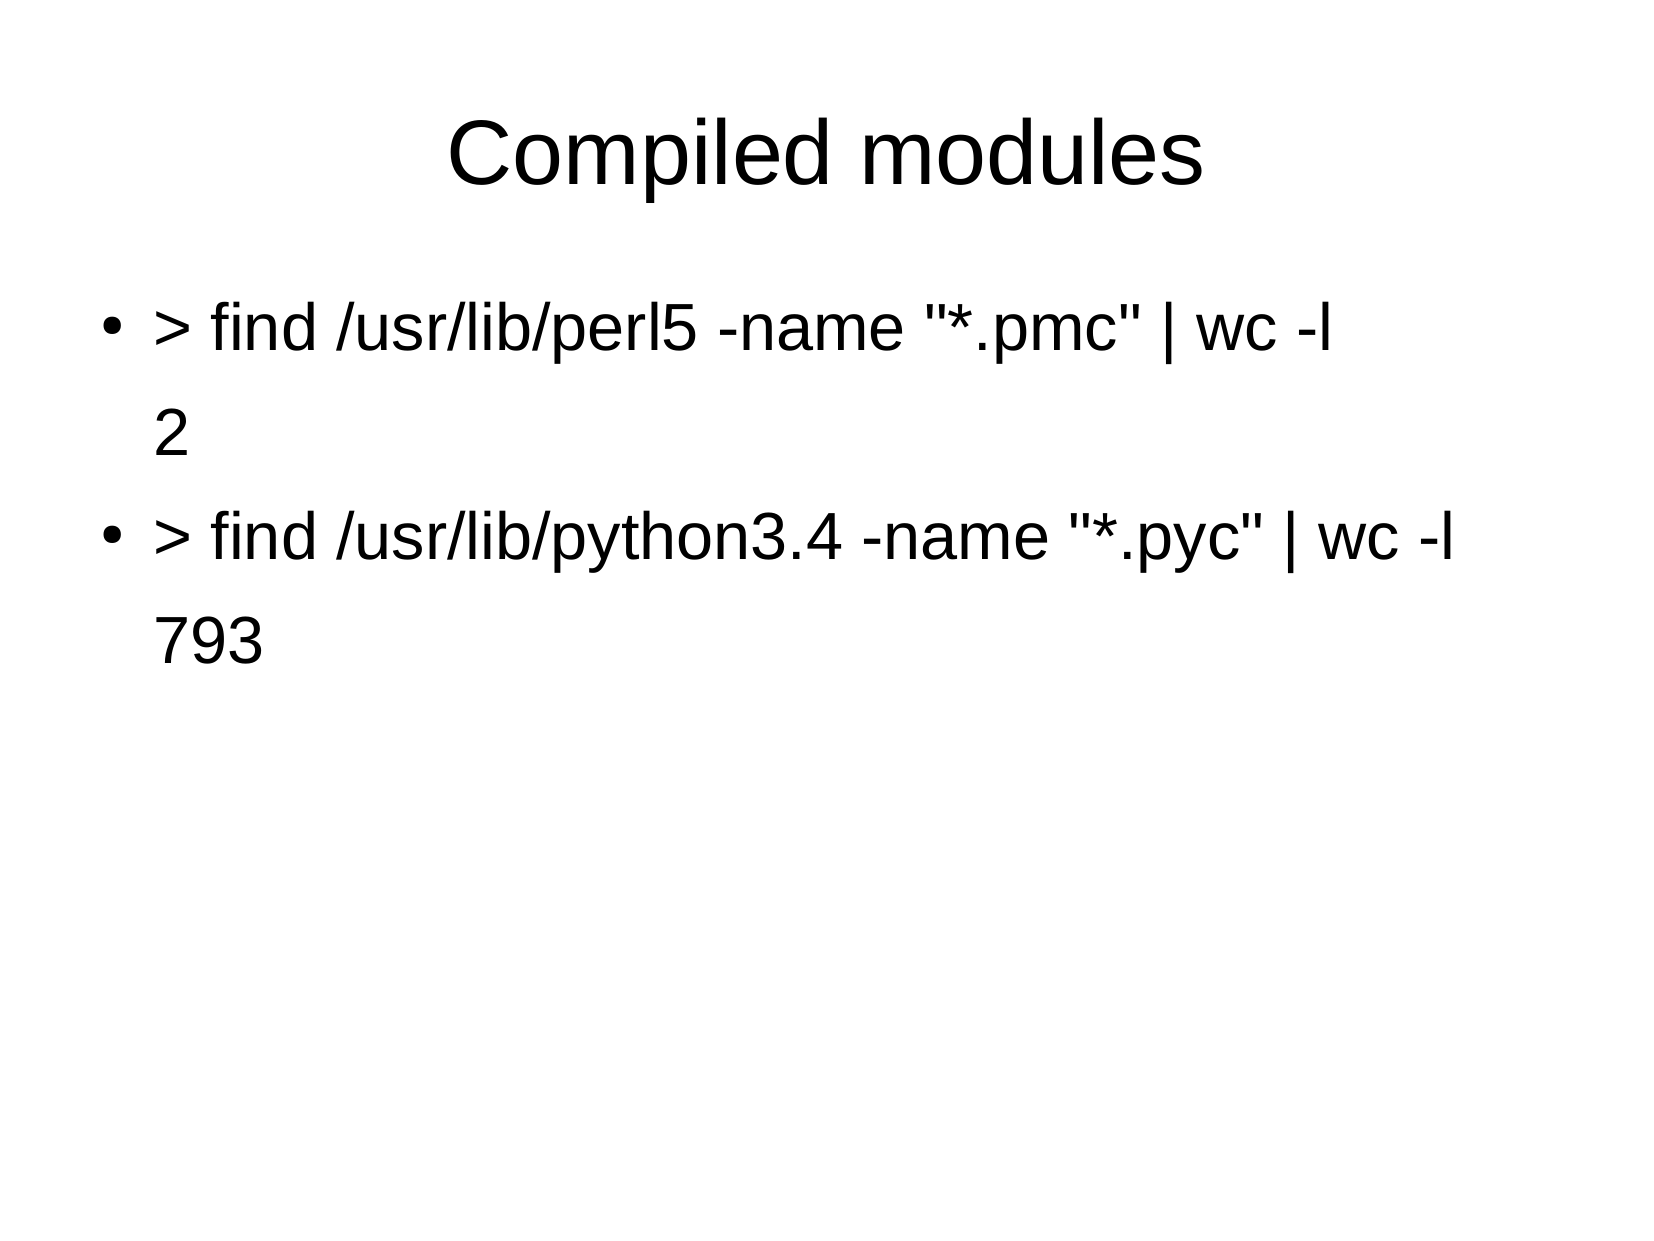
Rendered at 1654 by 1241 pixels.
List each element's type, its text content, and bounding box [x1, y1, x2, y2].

title Compiled modules [82, 49, 1571, 257]
list > find /usr/lib/perl5 -name "*.pmc" | wc -l 2 > find /usr/lib/python3.4 -name "*.pyc" | wc -l 793 [82, 290, 1571, 1010]
